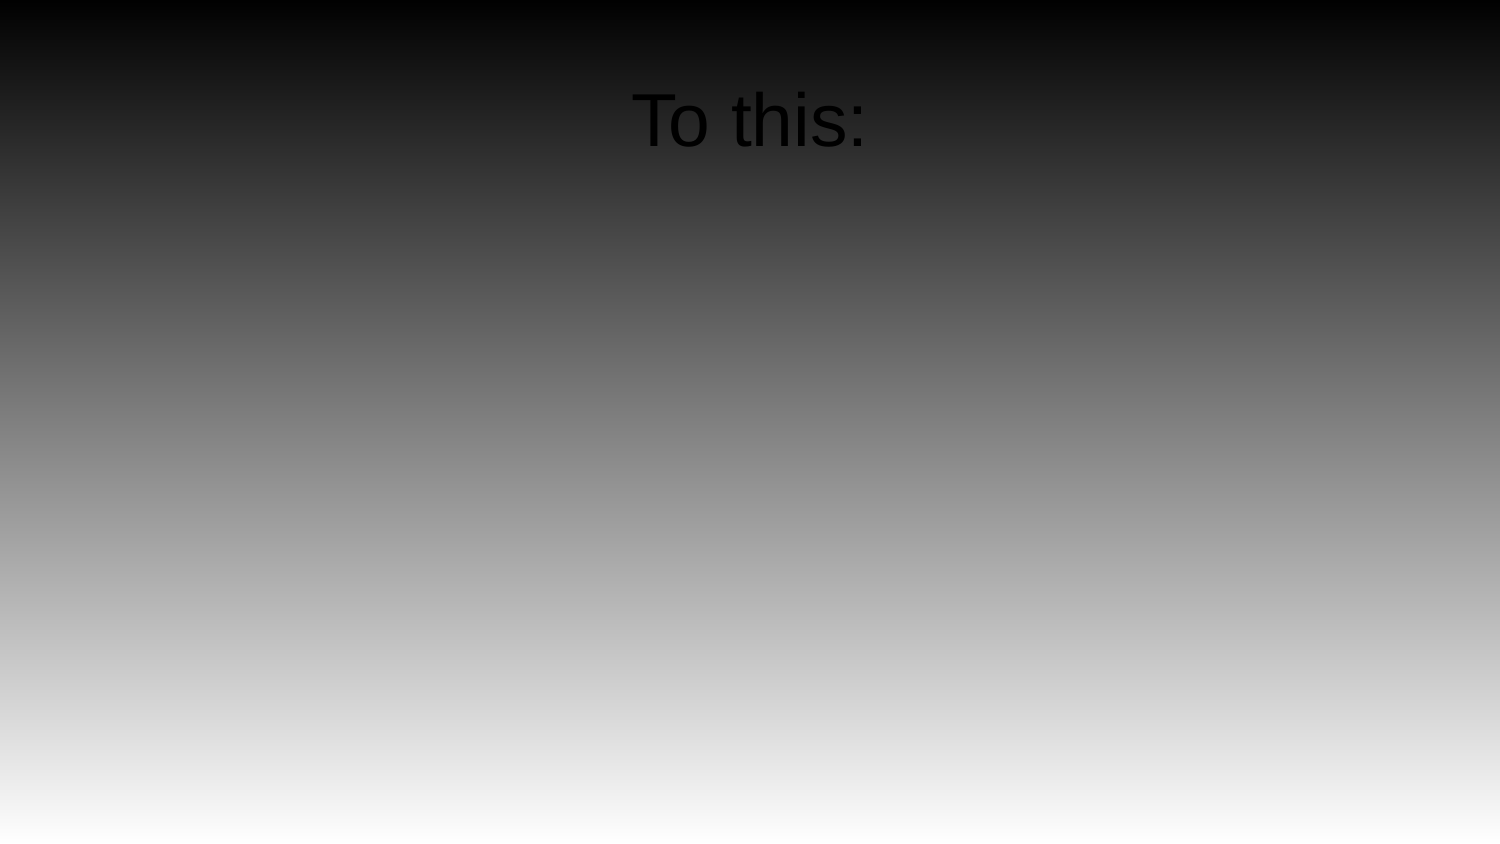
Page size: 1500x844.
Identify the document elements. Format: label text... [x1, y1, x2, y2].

title To this: [202, 25, 1298, 208]
